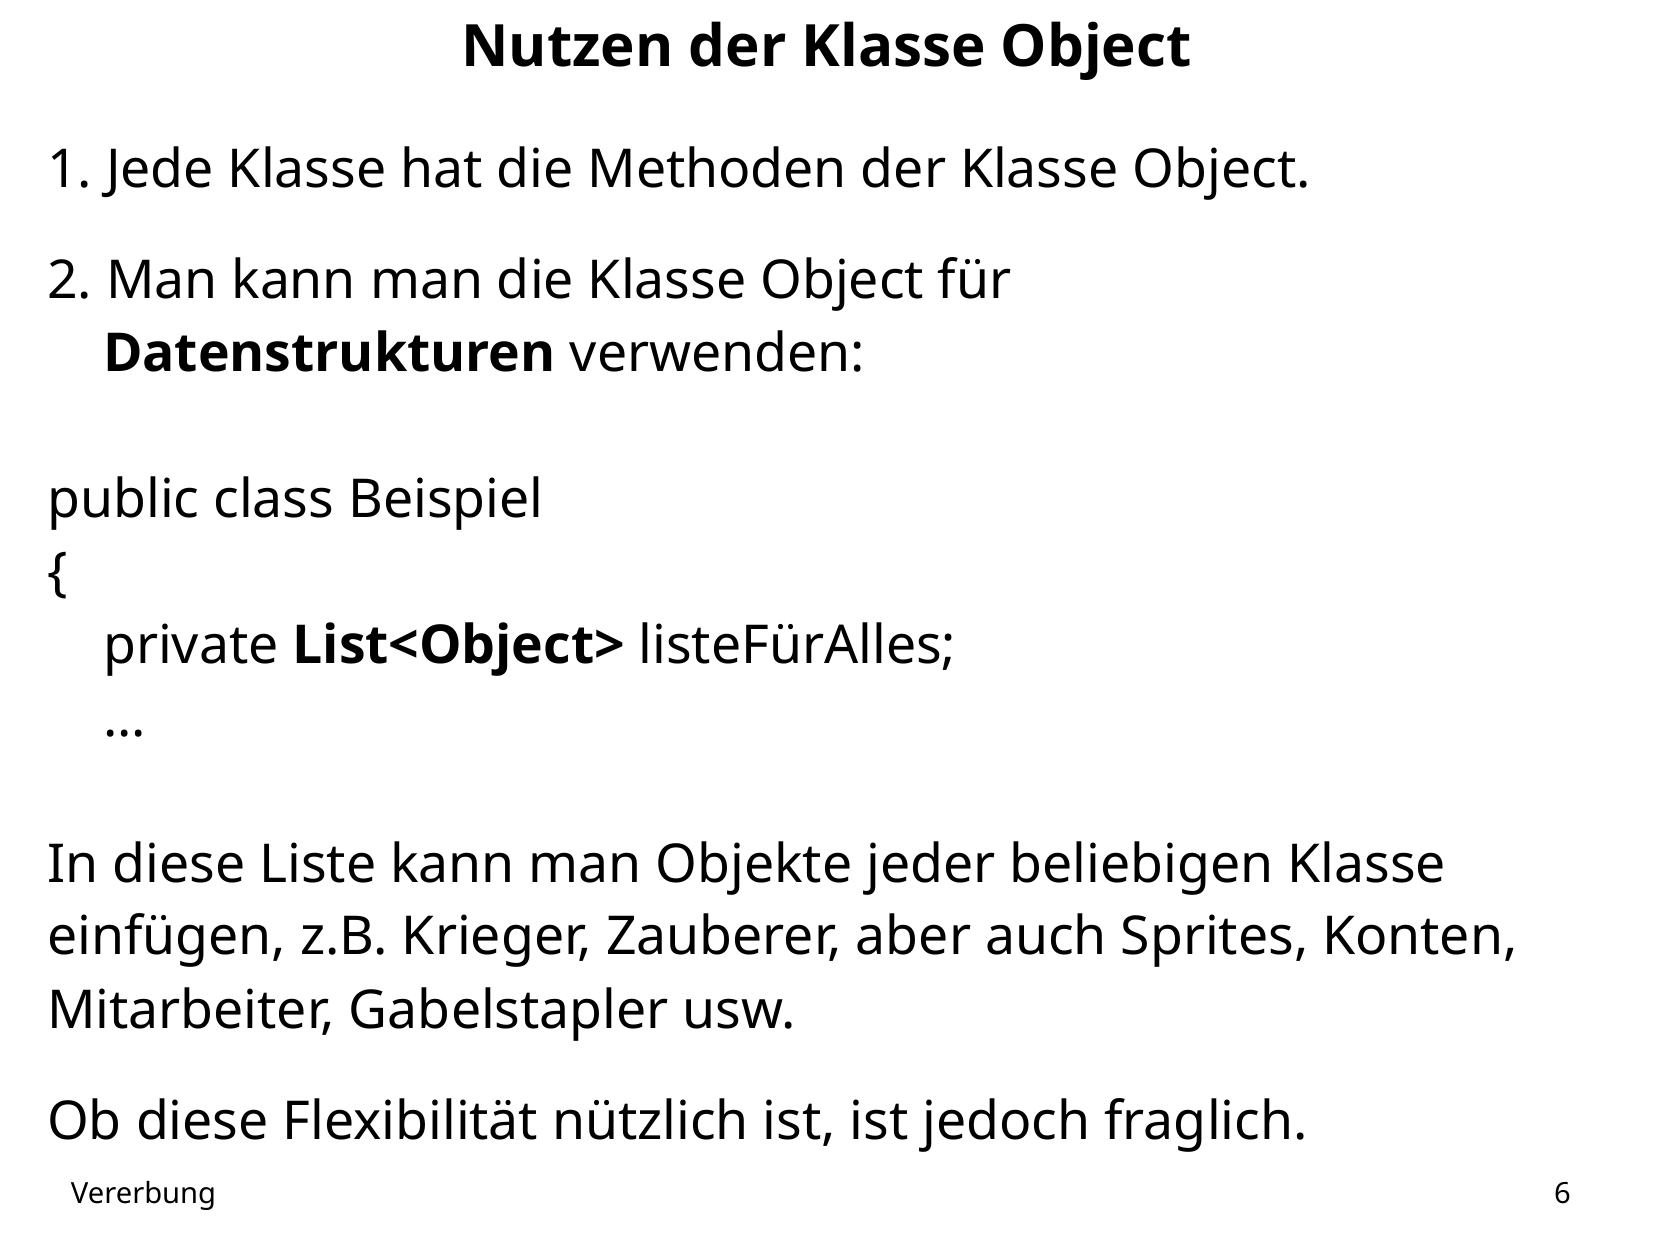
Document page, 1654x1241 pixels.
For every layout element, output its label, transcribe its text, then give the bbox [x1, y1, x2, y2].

title Nutzen der Klasse Object [0, 5, 1654, 83]
list 1. Jede Klasse hat die Methoden der Klasse Object. 2. Man kann man die Klasse Object für Datenstrukturen verwenden: public class Beispiel { private List<Object> listeFürAlles; ... In diese Liste kann man Objekte jeder beliebigen Klasse einfügen, z.B. Krieger, Zauberer, aber auch Sprites, Konten, Mitarbeiter, Gabelstapler usw. Ob diese Flexibilität nützlich ist, ist jedoch fraglich. [47, 129, 1619, 1158]
